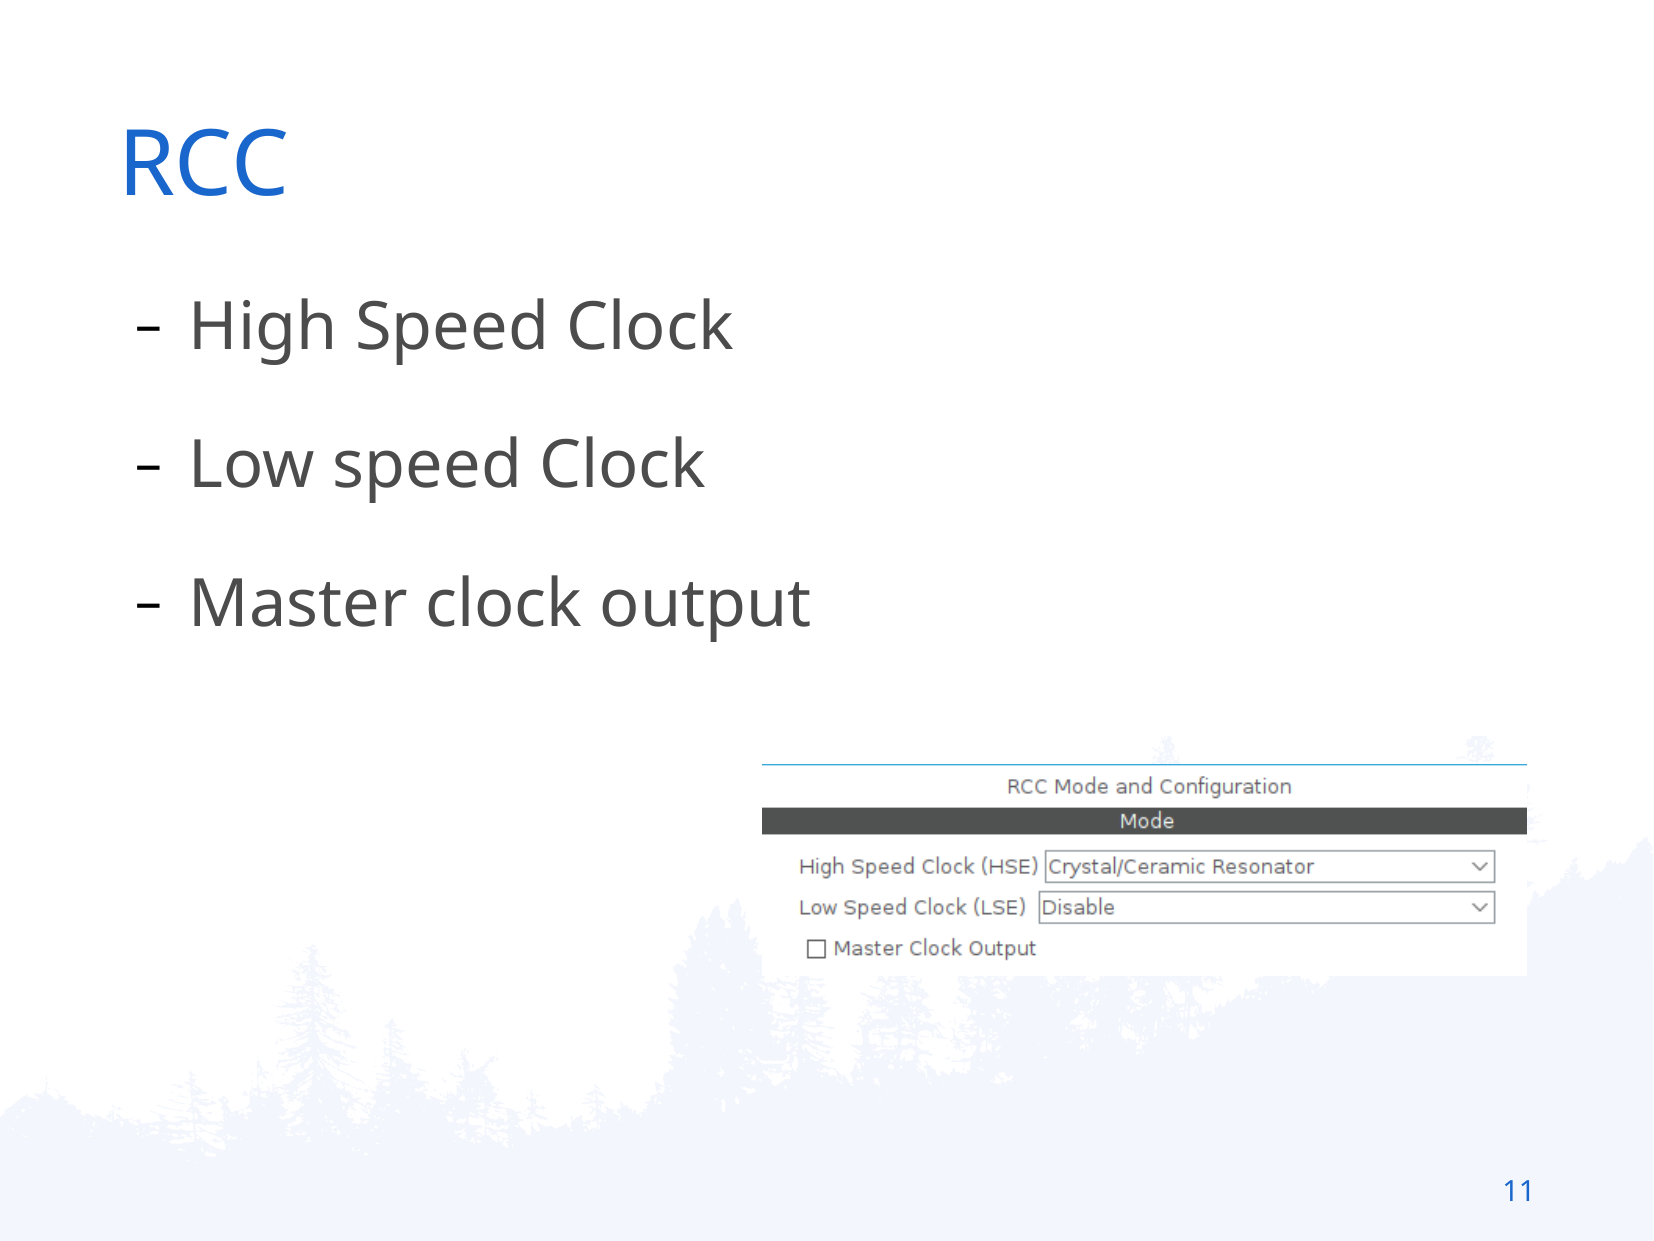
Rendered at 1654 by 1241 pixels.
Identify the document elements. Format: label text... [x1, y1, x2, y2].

picture [0, 736, 1654, 1241]
title RCC [118, 88, 1536, 231]
list High Speed Clock Low speed Clock Master clock output [118, 259, 1536, 980]
picture [762, 764, 1527, 976]
